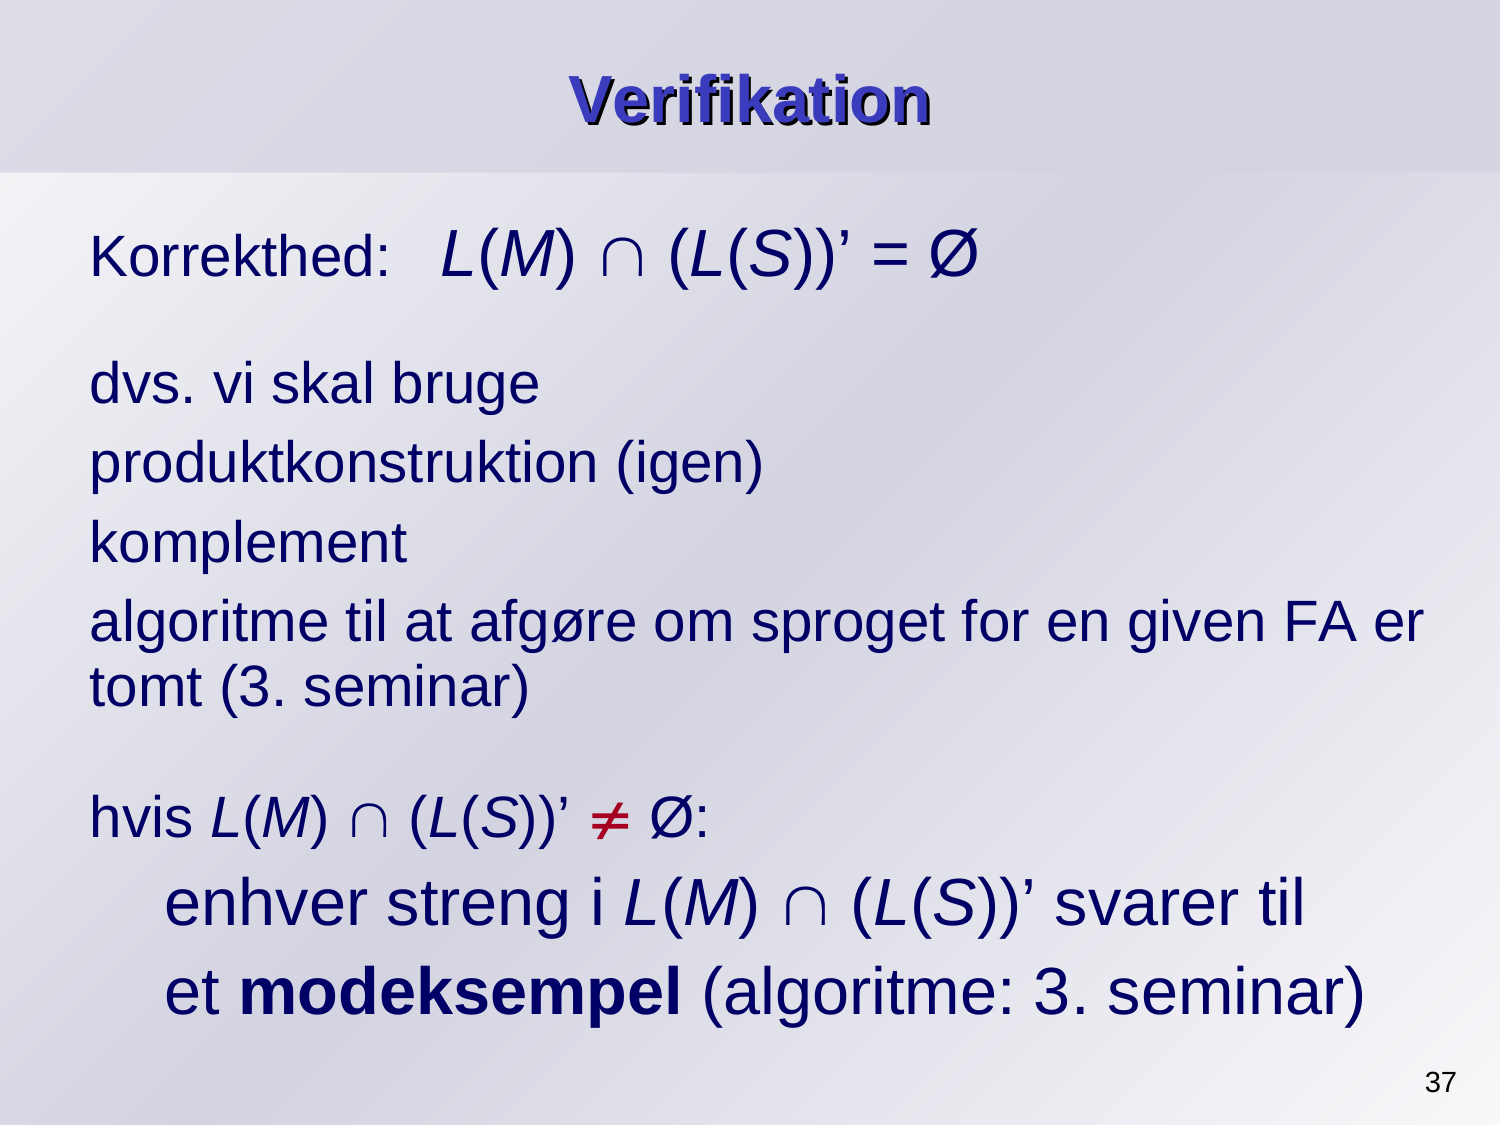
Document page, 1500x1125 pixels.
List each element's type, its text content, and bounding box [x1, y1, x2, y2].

title Verifikation [75, 24, 1426, 173]
list Korrekthed: L(M) ∩ (L(S))’ = Ø dvs. vi skal bruge produktkonstruktion (igen) komplement algoritme til at afgøre om sproget for en given FA er tomt (3. seminar) hvis L(M) ∩ (L(S))’ ≠ Ø: enhver streng i L(M) ∩ (L(S))’ svarer til et modeksempel (algoritme: 3. seminar) [74, 207, 1459, 1068]
